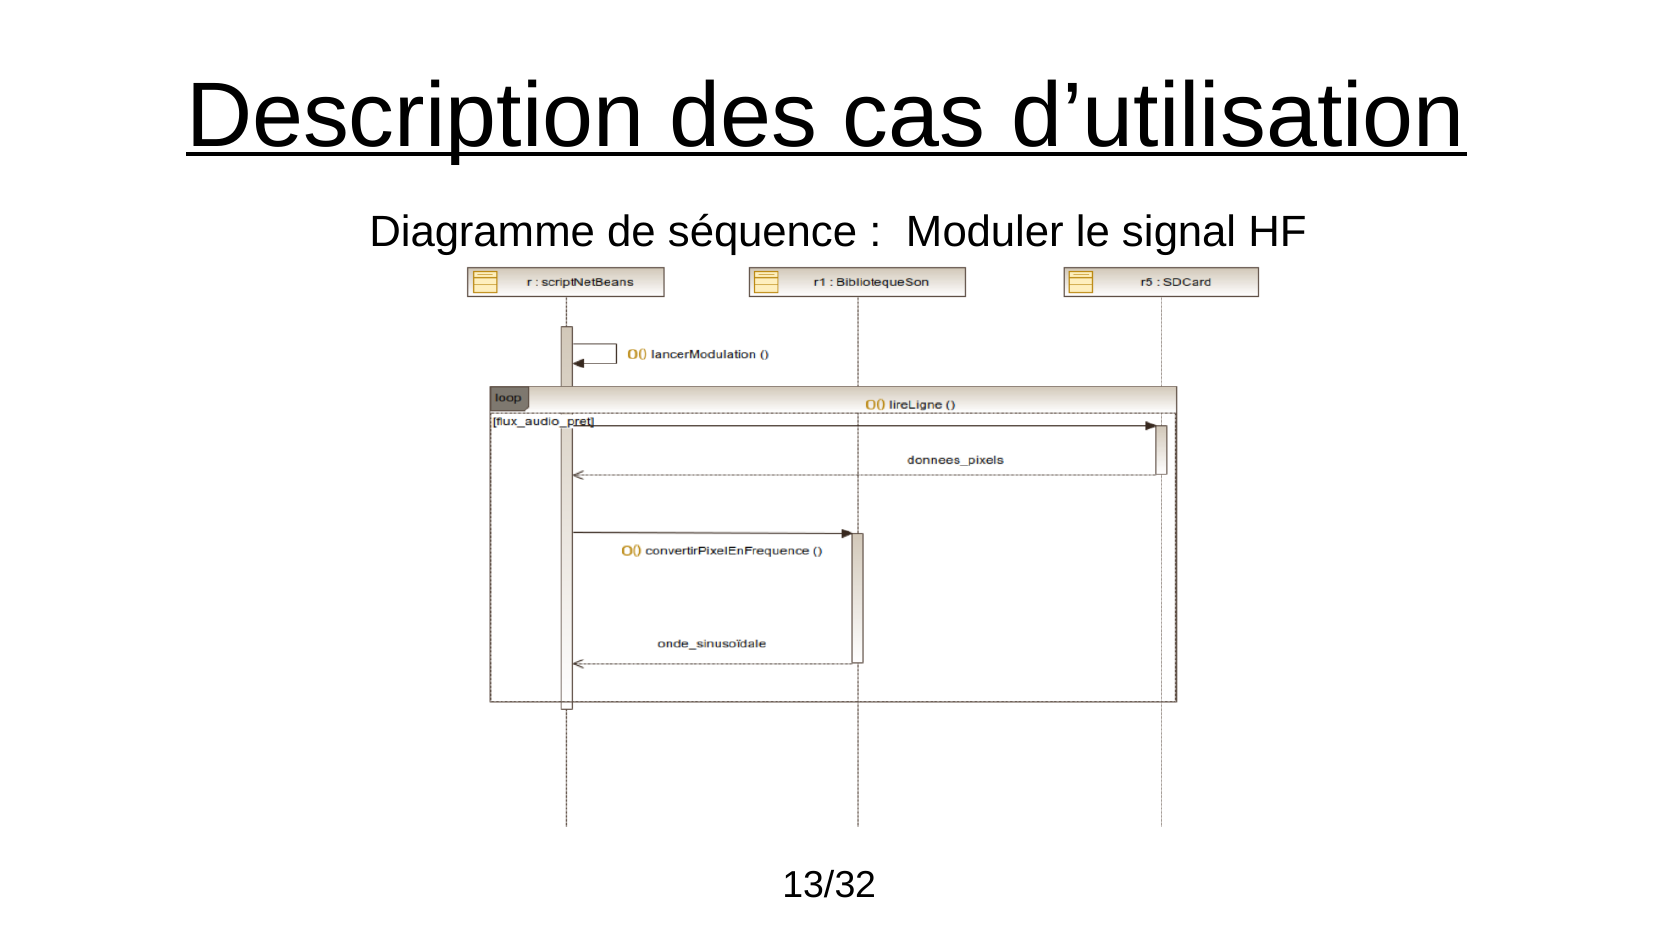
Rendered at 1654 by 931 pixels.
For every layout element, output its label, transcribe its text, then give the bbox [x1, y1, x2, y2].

title Description des cas d’utilisation [82, 37, 1571, 193]
picture [441, 261, 1270, 827]
list Diagramme de séquence : Moduler le signal HF [59, 206, 1548, 747]
text_box <numéro>/32 [767, 856, 1395, 914]
